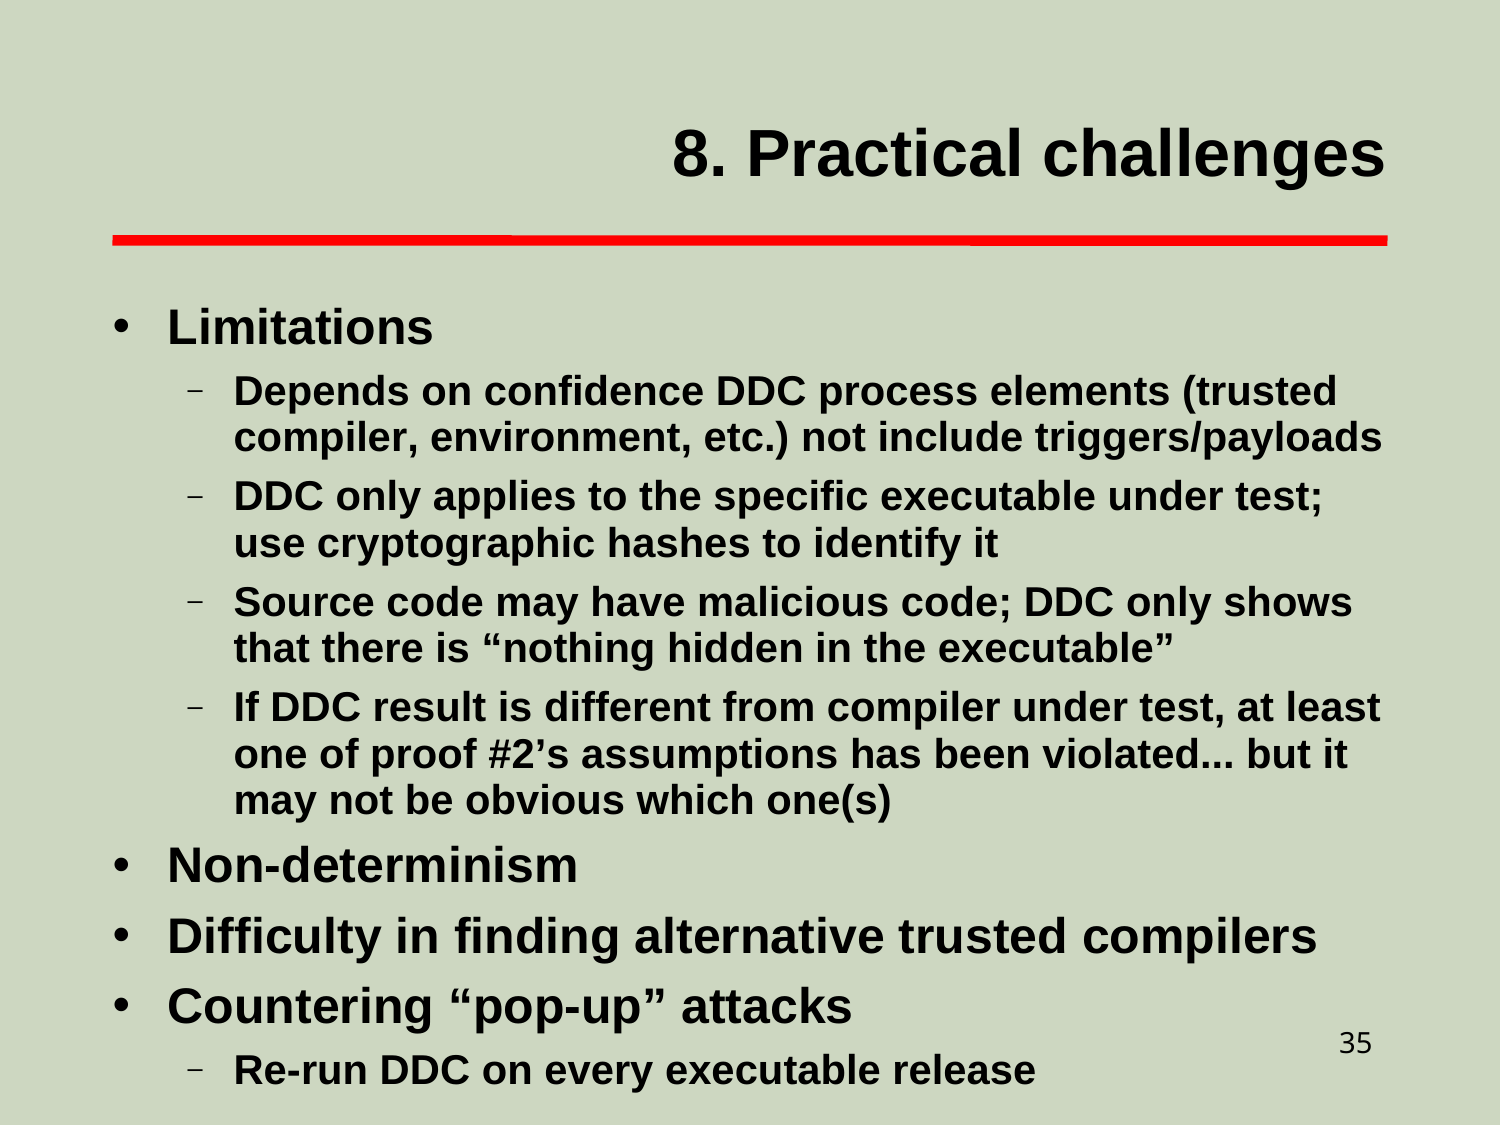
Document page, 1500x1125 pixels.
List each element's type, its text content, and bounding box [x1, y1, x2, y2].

title 8. Practical challenges [124, 93, 1387, 216]
list Limitations Depends on confidence DDC process elements (trusted compiler, environment, etc.) not include triggers/payloads DDC only applies to the specific executable under test; use cryptographic hashes to identify it Source code may have malicious code; DDC only shows that there is “nothing hidden in the executable” If DDC result is different from compiler under test, at least one of proof #2’s assumptions has been violated... but it may not be obvious which one(s) Non-determinism Difficulty in finding alternative trusted compilers Countering “pop-up” attacks Re-run DDC on every executable release [112, 299, 1387, 1099]
